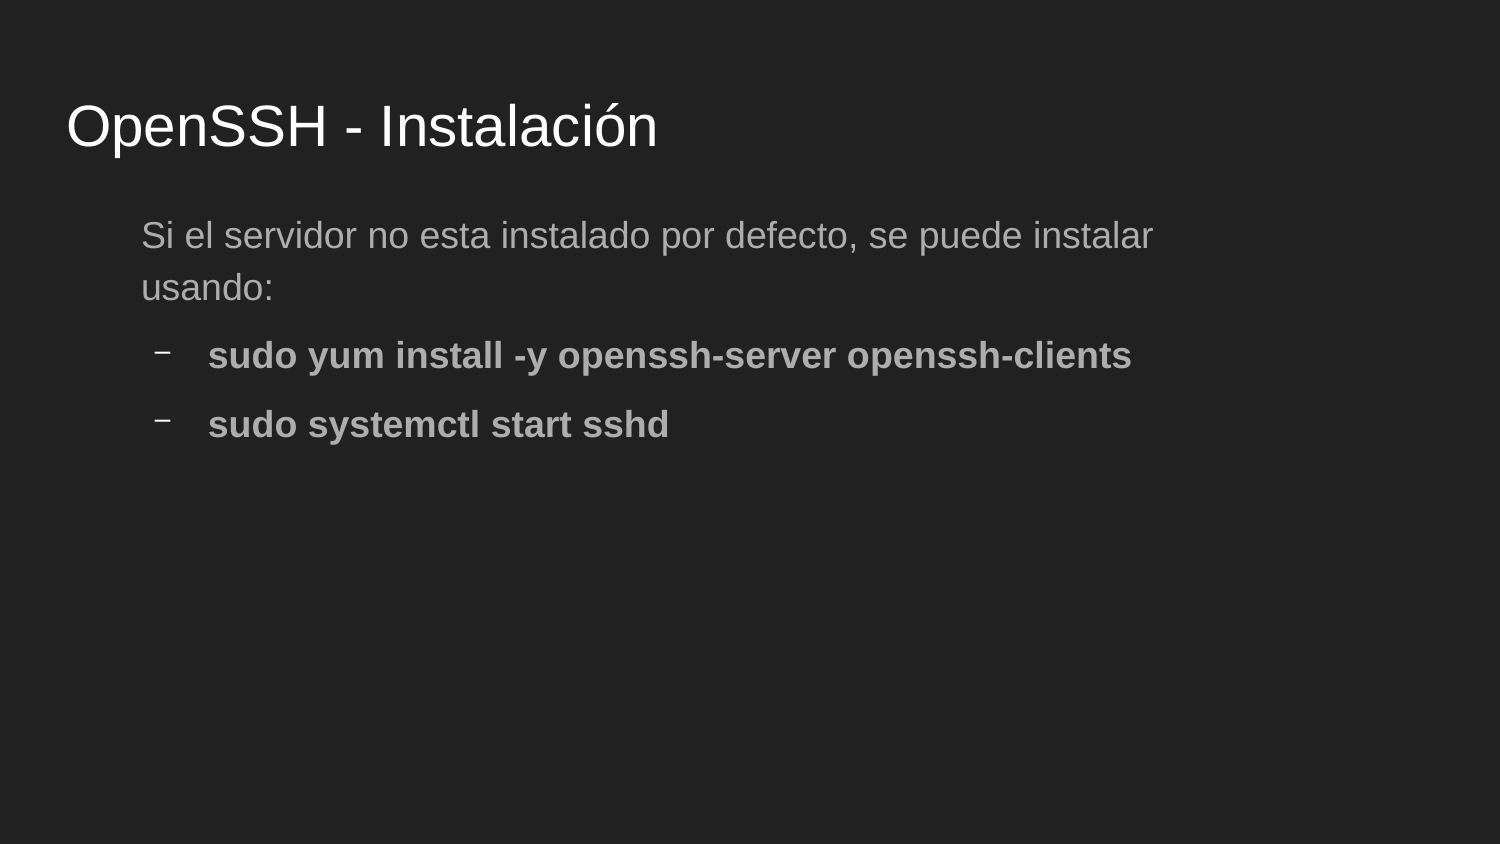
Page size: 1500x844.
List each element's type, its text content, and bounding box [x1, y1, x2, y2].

list Si el servidor no esta instalado por defecto, se puede instalar usando: sudo yum install -y openssh-server openssh-clients sudo systemctl start sshd [51, 189, 1261, 750]
title OpenSSH - Instalación [51, 72, 1449, 167]
